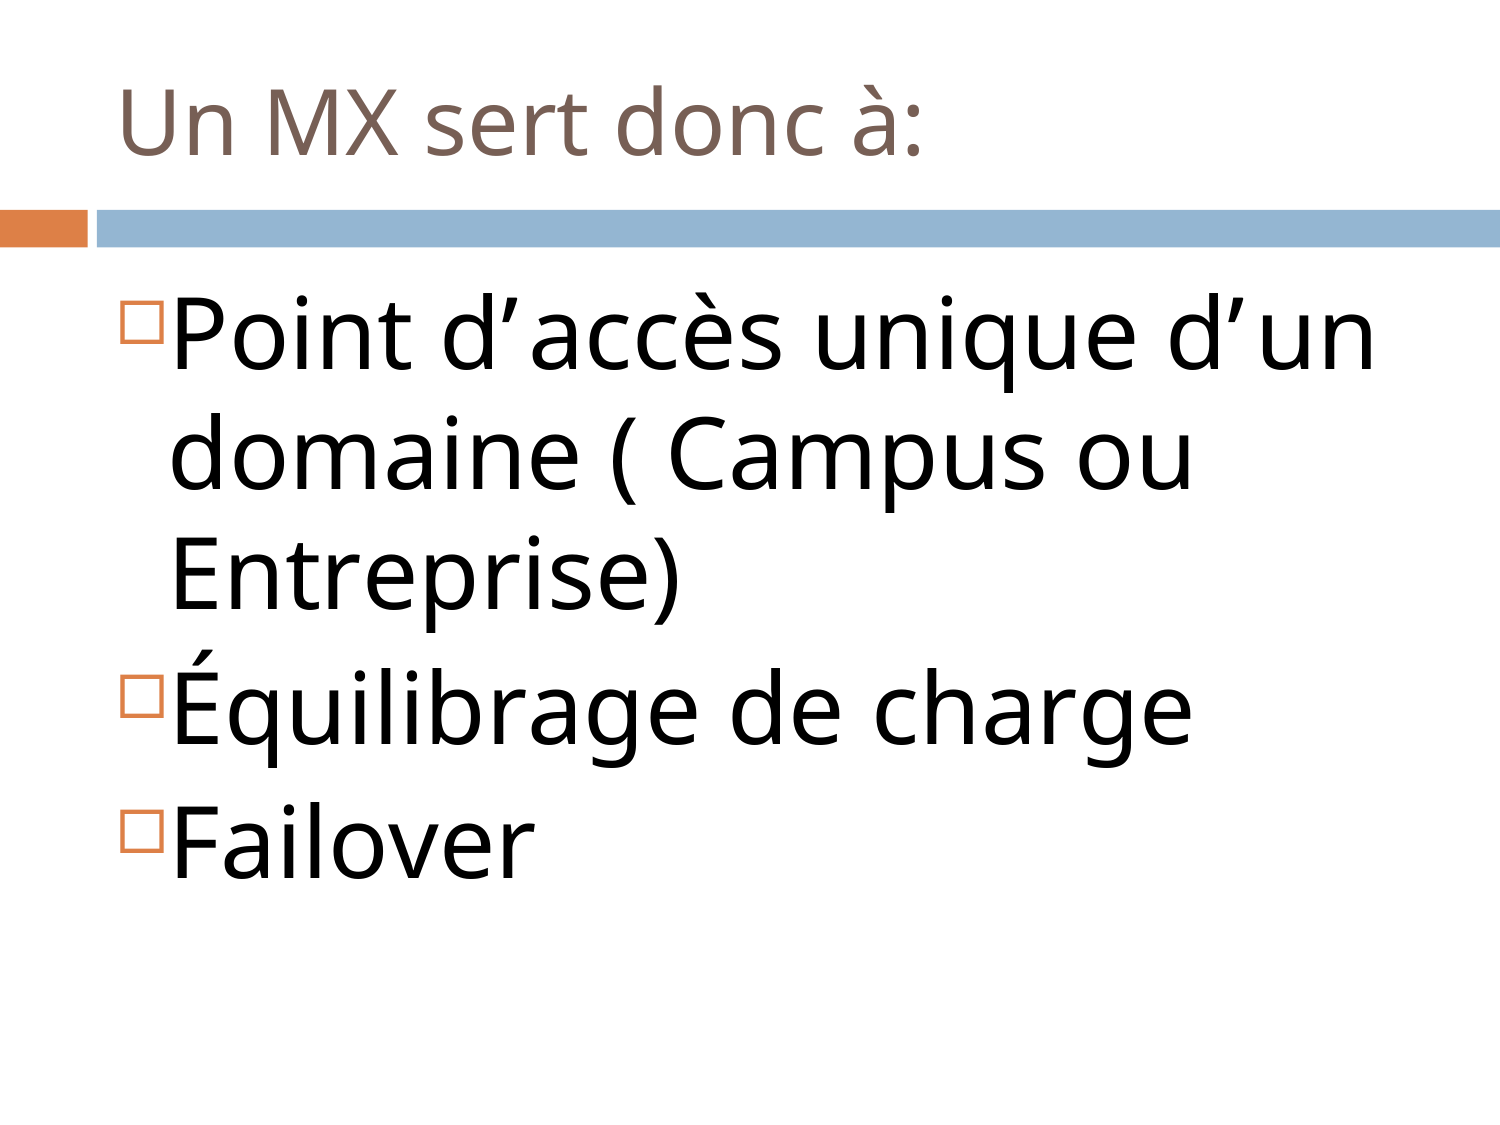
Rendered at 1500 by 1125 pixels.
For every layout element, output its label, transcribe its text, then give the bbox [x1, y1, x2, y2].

list Point d’accès unique d’un domaine ( Campus ou Entreprise) Équilibrage de charge Failover [100, 262, 1438, 1000]
title Un MX sert donc à: [100, 37, 1438, 201]
